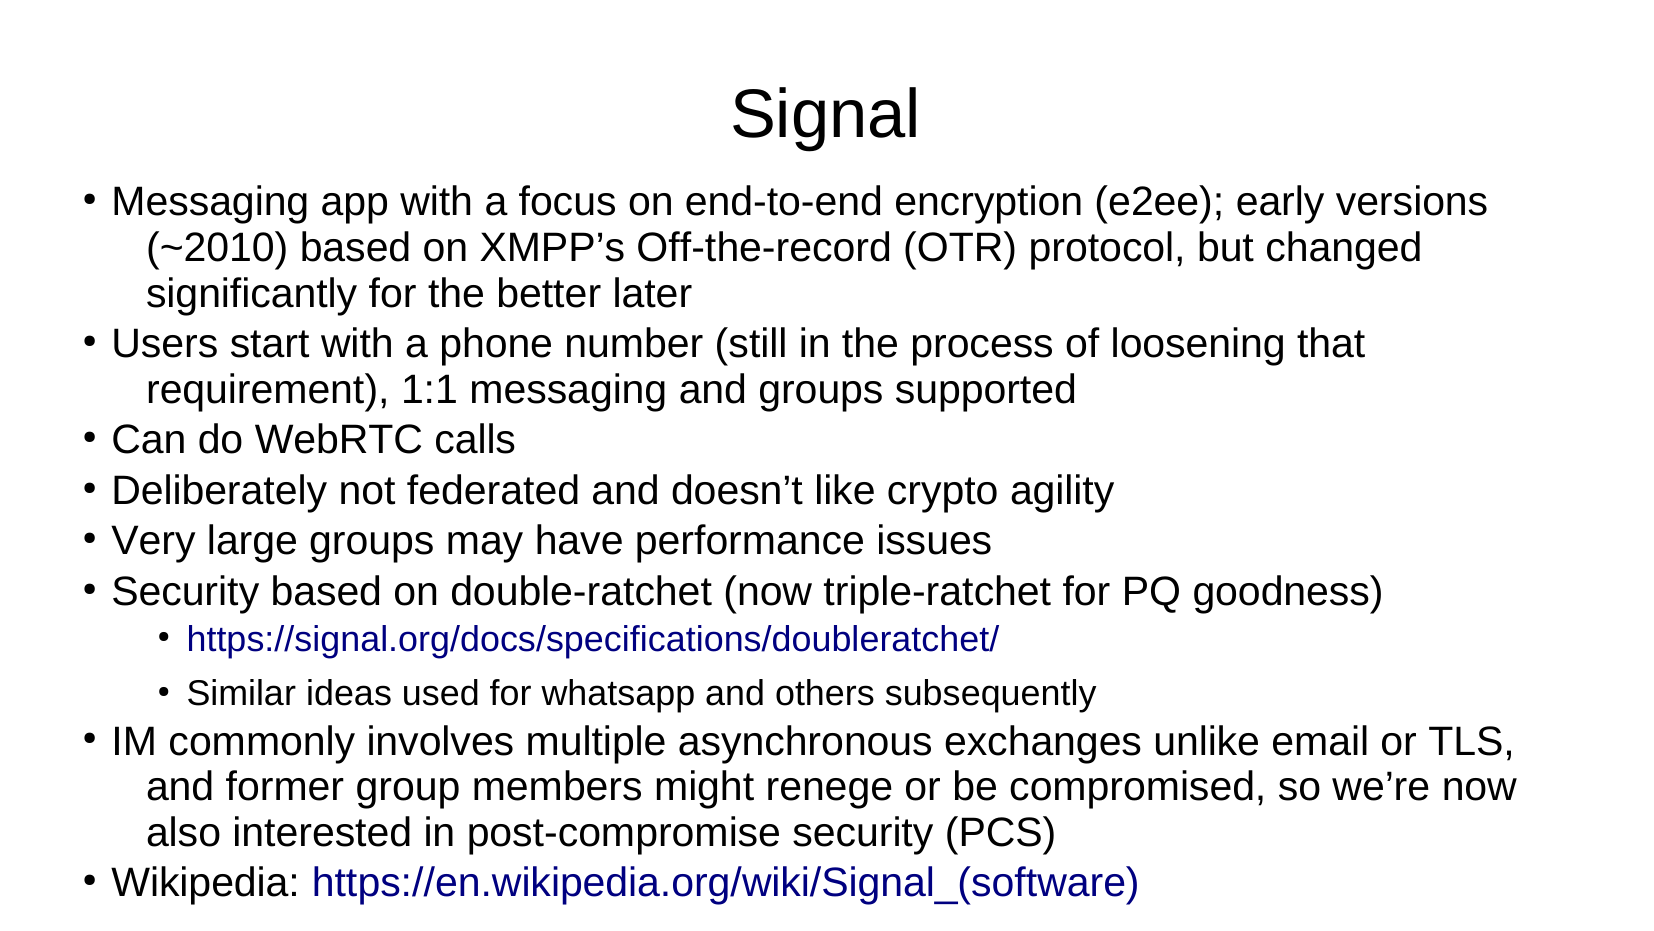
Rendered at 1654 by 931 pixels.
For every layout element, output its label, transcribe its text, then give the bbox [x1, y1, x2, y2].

list Messaging app with a focus on end-to-end encryption (e2ee); early versions (~2010) based on XMPP’s Off-the-record (OTR) protocol, but changed significantly for the better later Users start with a phone number (still in the process of loosening that requirement), 1:1 messaging and groups supported Can do WebRTC calls Deliberately not federated and doesn’t like crypto agility Very large groups may have performance issues Security based on double-ratchet (now triple-ratchet for PQ goodness) https://signal.org/docs/specifications/doubleratchet/ Similar ideas used for whatsapp and others subsequently IM commonly involves multiple asynchronous exchanges unlike email or TLS, and former group members might renege or be compromised, so we’re now also interested in post-compromise security (PCS) Wikipedia: https://en.wikipedia.org/wiki/Signal_(software) [82, 174, 1569, 908]
title Signal [82, 37, 1569, 174]
